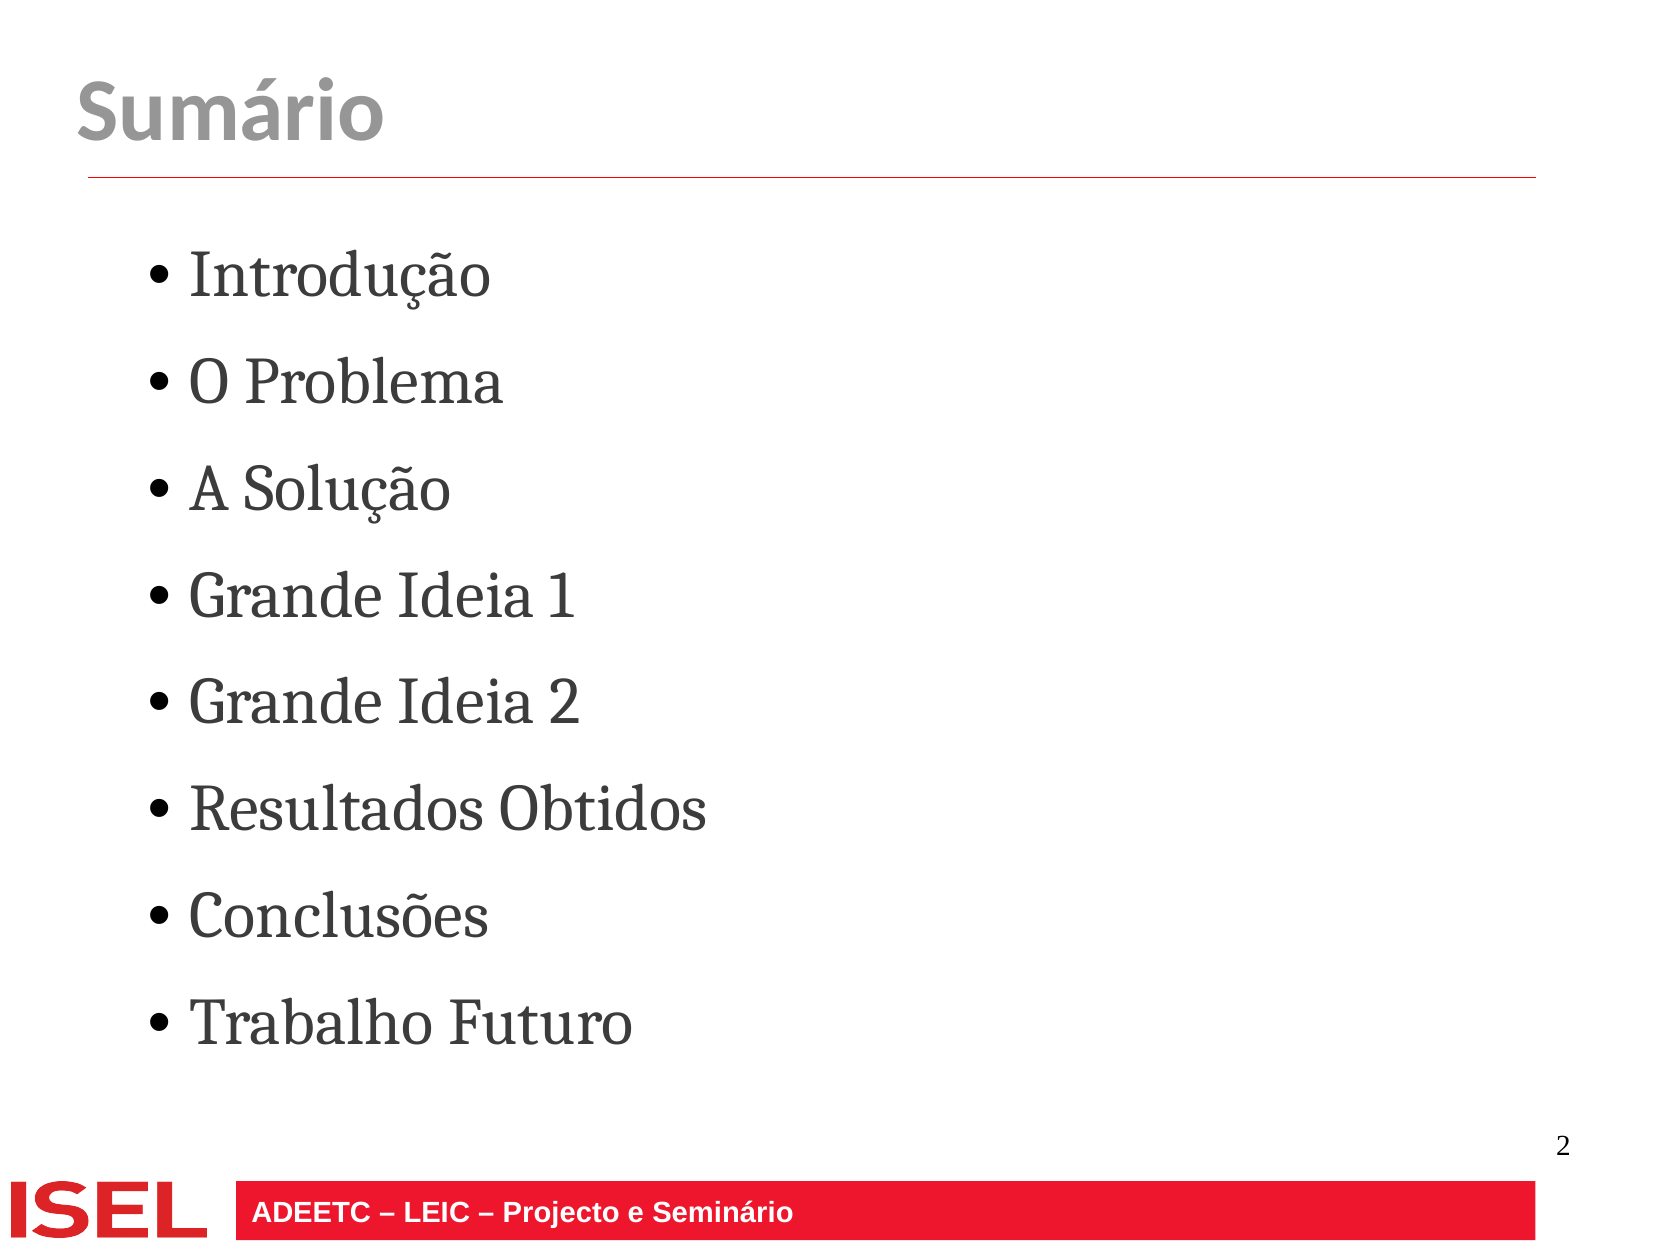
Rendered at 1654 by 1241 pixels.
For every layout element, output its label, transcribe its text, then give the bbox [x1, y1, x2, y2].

text_box ADEETC – LEIC – Projecto e Seminário [236, 1181, 1536, 1241]
title Sumário [76, 59, 1565, 178]
list • Introdução • O Problema • A Solução • Grande Ideia 1 • Grande Ideia 2 • Resultados Obtidos • Conclusões • Trabalho Futuro [147, 236, 1536, 1069]
picture [11, 1181, 207, 1238]
